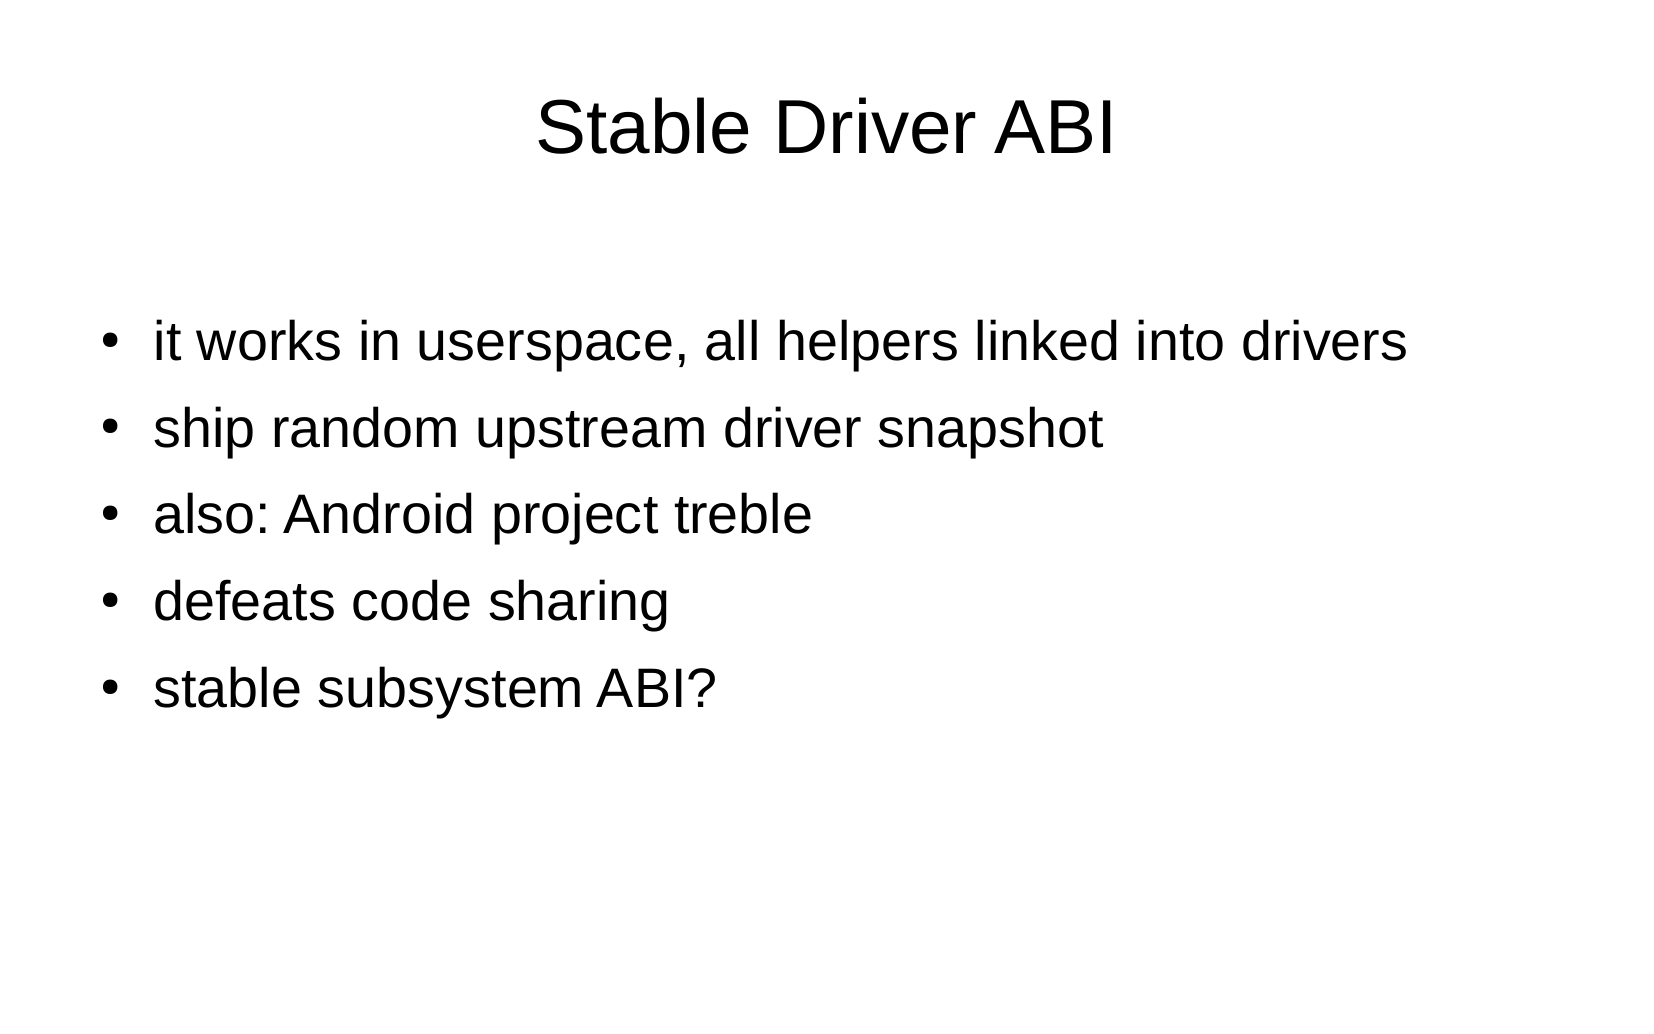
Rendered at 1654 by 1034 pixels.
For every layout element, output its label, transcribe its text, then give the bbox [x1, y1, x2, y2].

title Stable Driver ABI [82, 41, 1571, 214]
list it works in userspace, all helpers linked into drivers ship random upstream driver snapshot also: Android project treble defeats code sharing stable subsystem ABI? [82, 310, 1571, 945]
